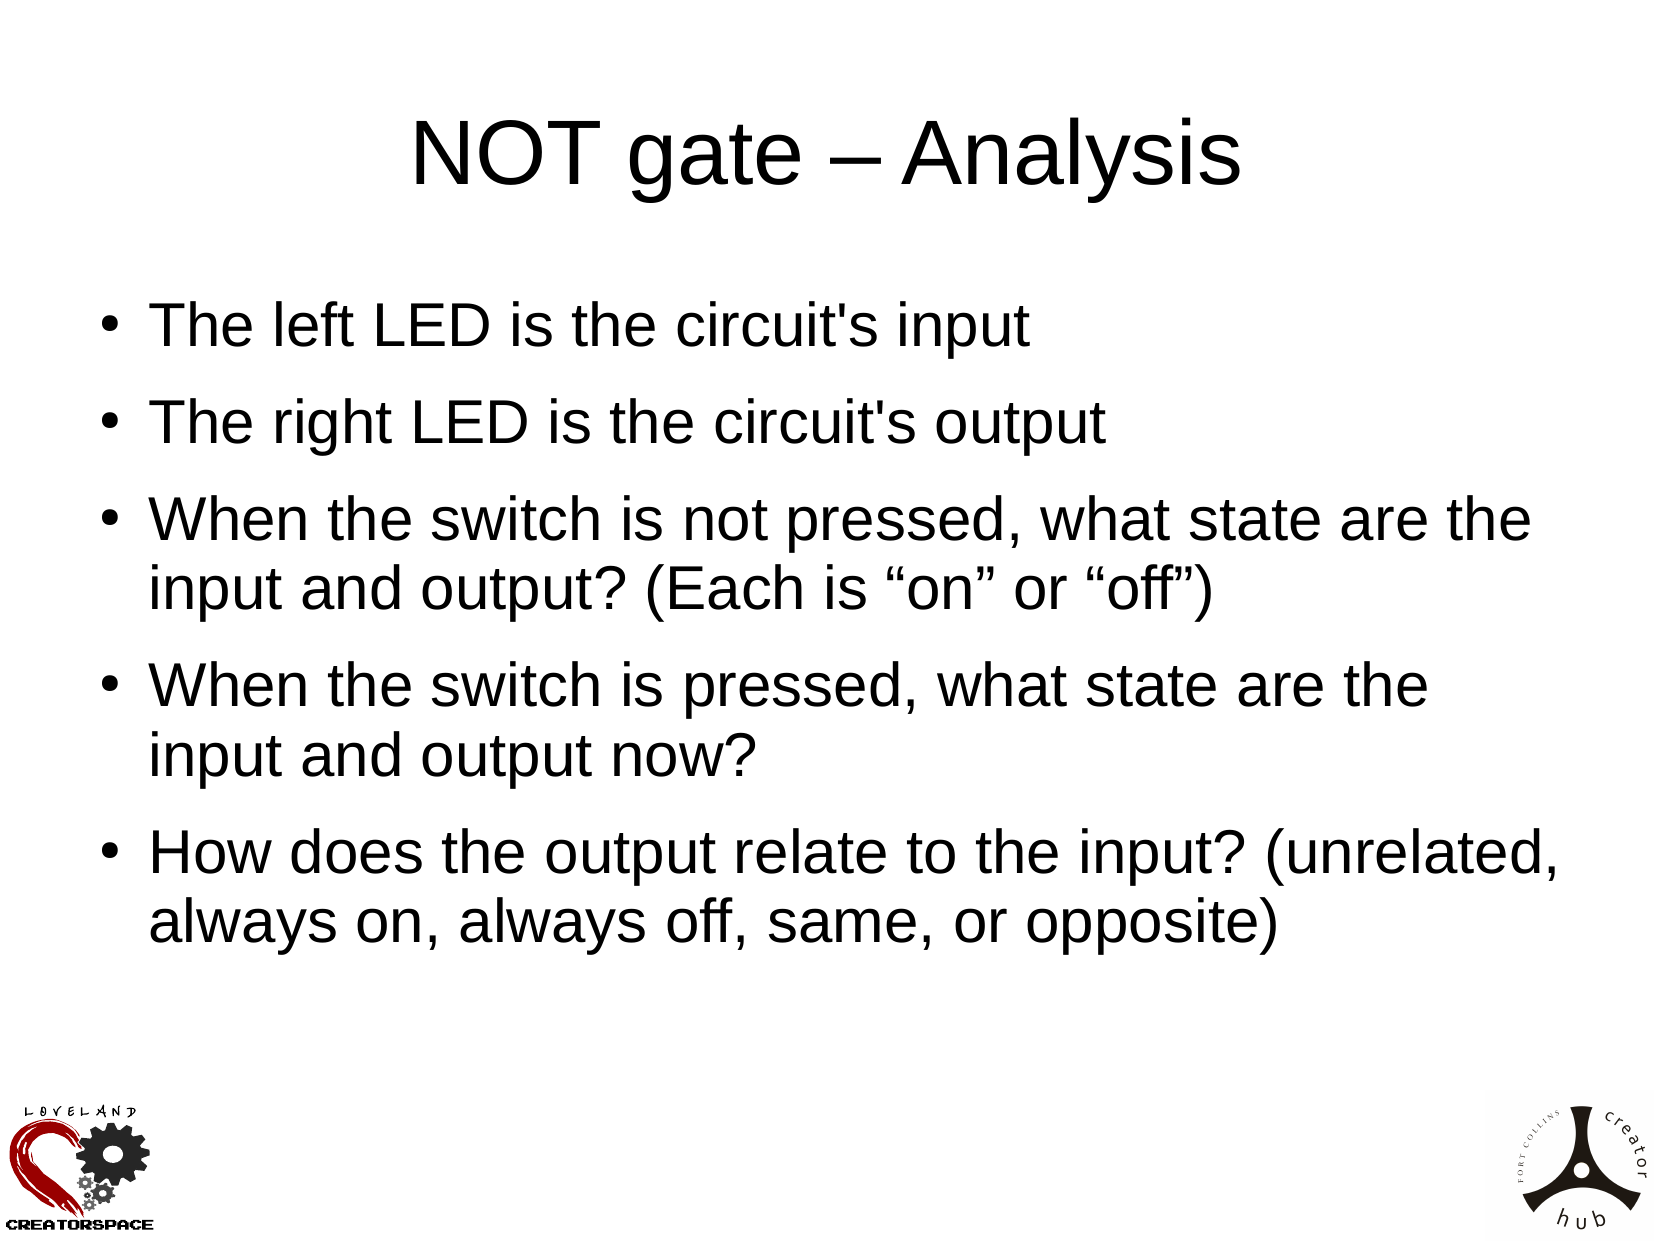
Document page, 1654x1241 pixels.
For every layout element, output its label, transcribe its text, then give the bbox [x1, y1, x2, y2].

picture [1485, 1090, 1654, 1241]
list The left LED is the circuit's input The right LED is the circuit's output When the switch is not pressed, what state are the input and output? (Each is “on” or “off”) When the switch is pressed, what state are the input and output now? How does the output relate to the input? (unrelated, always on, always off, same, or opposite) [82, 290, 1571, 1010]
title NOT gate – Analysis [82, 49, 1571, 257]
